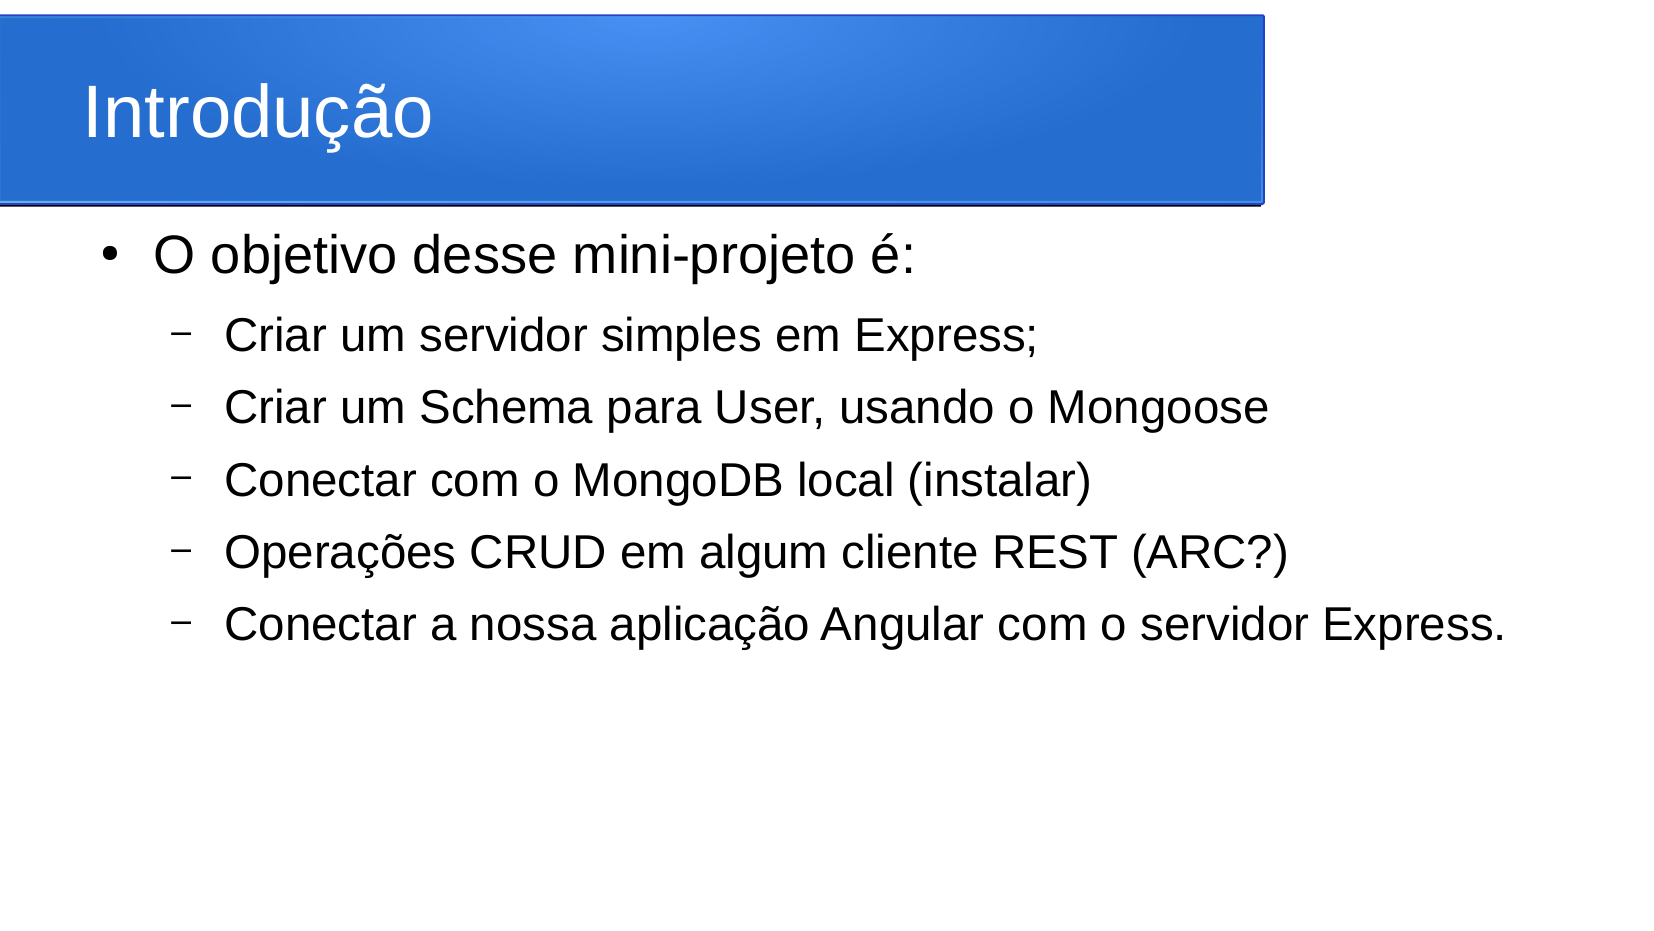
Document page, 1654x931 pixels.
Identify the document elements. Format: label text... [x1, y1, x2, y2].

list O objetivo desse mini-projeto é: Criar um servidor simples em Express; Criar um Schema para User, usando o Mongoose Conectar com o MongoDB local (instalar) Operações CRUD em algum cliente REST (ARC?) Conectar a nossa aplicação Angular com o servidor Express. [82, 224, 1571, 764]
title Introdução [82, 35, 1235, 189]
